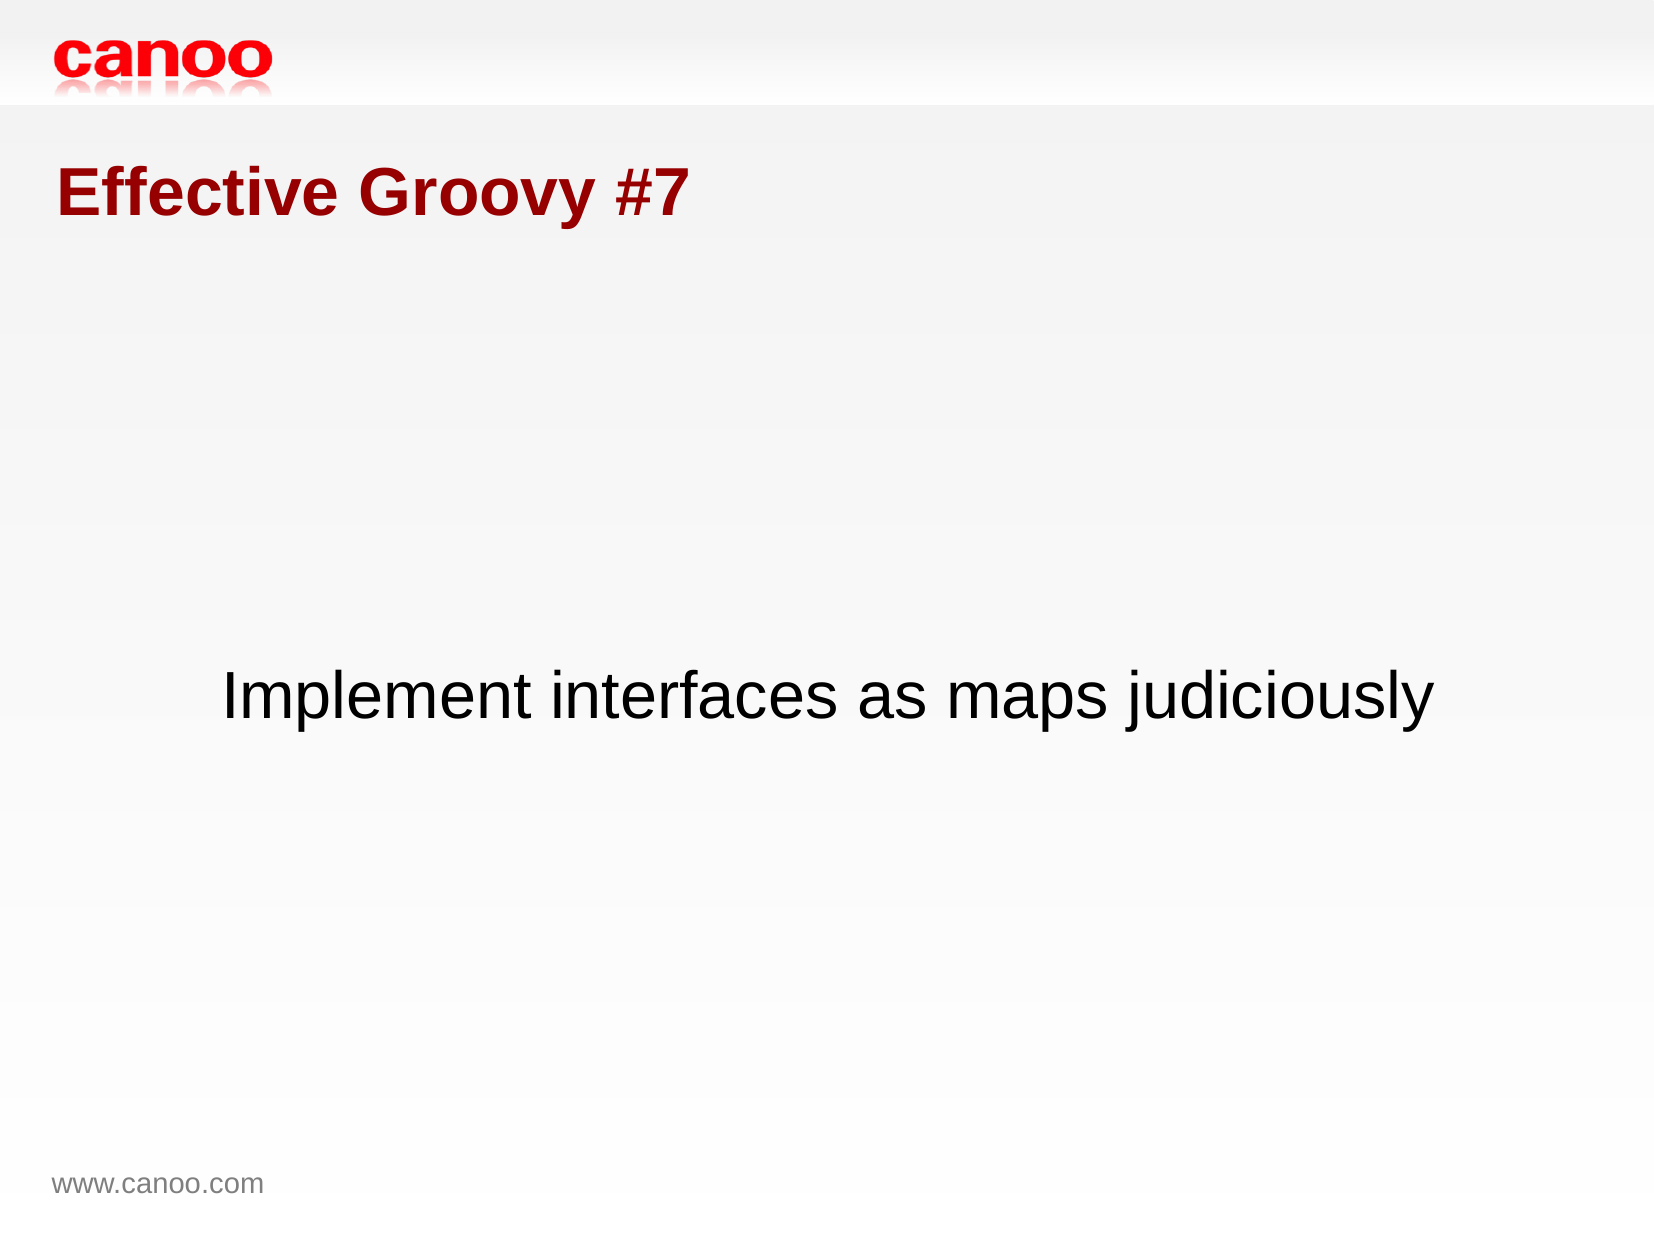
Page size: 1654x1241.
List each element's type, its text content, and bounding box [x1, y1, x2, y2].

text_box Implement interfaces as maps judiciously [48, 282, 1609, 1102]
picture [51, 37, 273, 119]
title Effective Groovy #7 [48, 138, 1609, 238]
